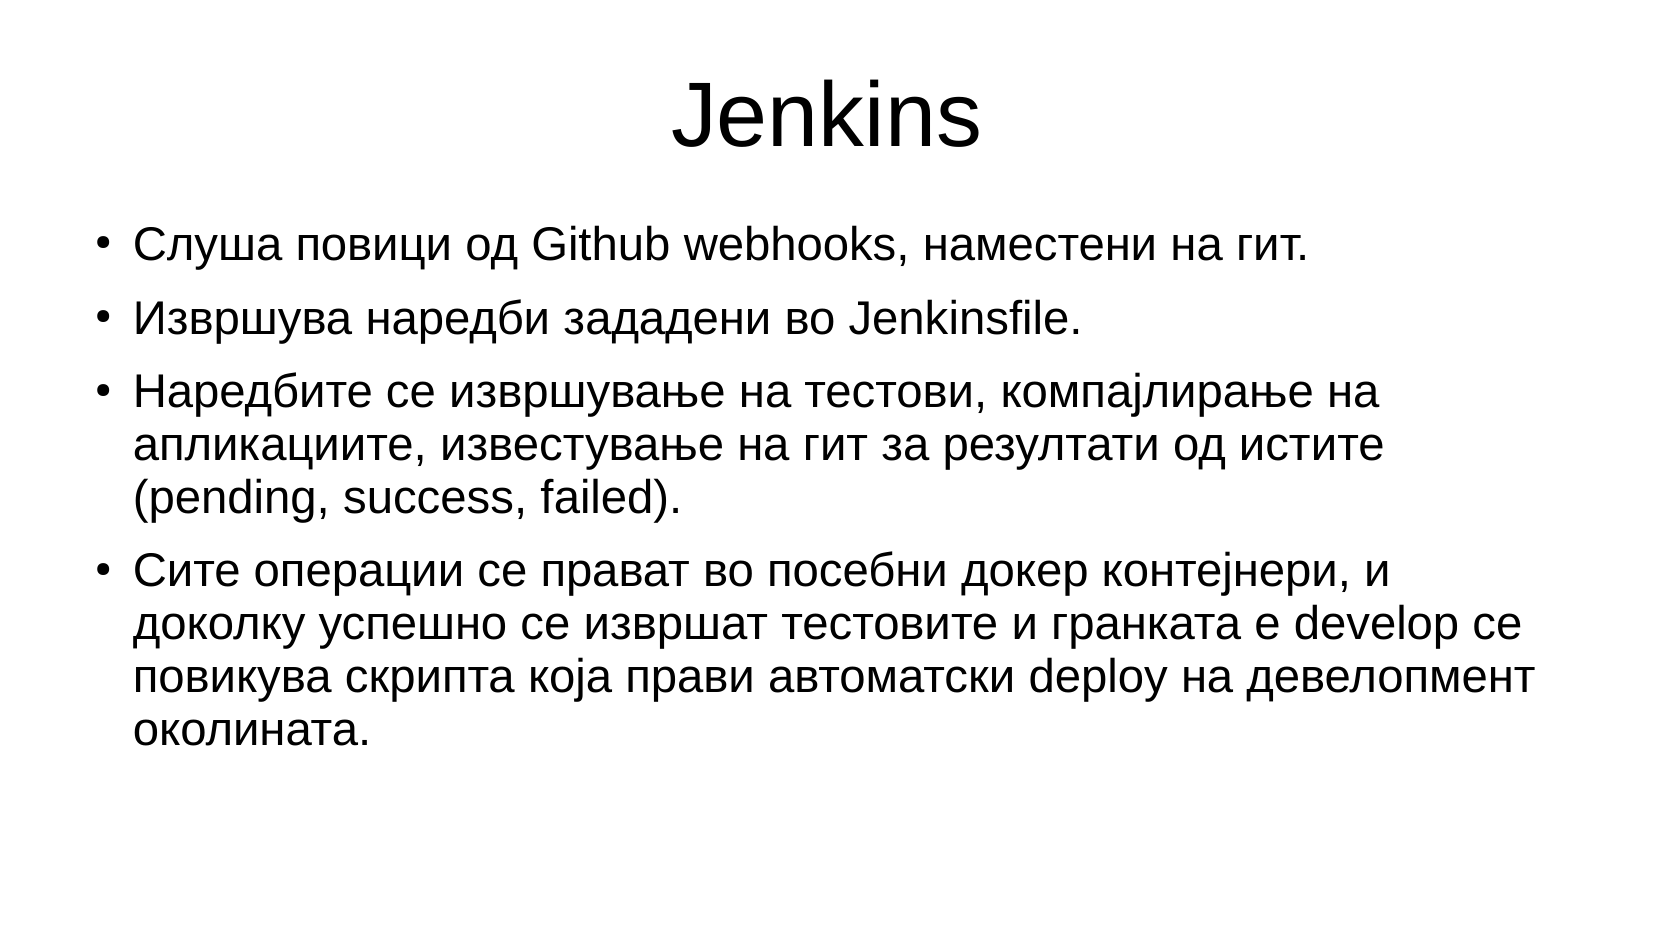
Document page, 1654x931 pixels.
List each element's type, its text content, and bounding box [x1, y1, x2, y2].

list Слуша повици од Github webhooks, наместени на гит. Извршува наредби зададени во Jenkinsfile. Наредбите се извршување на тестови, компајлирање на апликациите, известување на гит за резултати од истите (pending, success, failed). Сите операции се прават во посебни докер контејнери, и доколку успешно се извршат тестовите и гранката е develop се повикува скрипта која прави автоматски deploy на девелопмент околината. [82, 217, 1571, 758]
title Jenkins [82, 37, 1571, 193]
